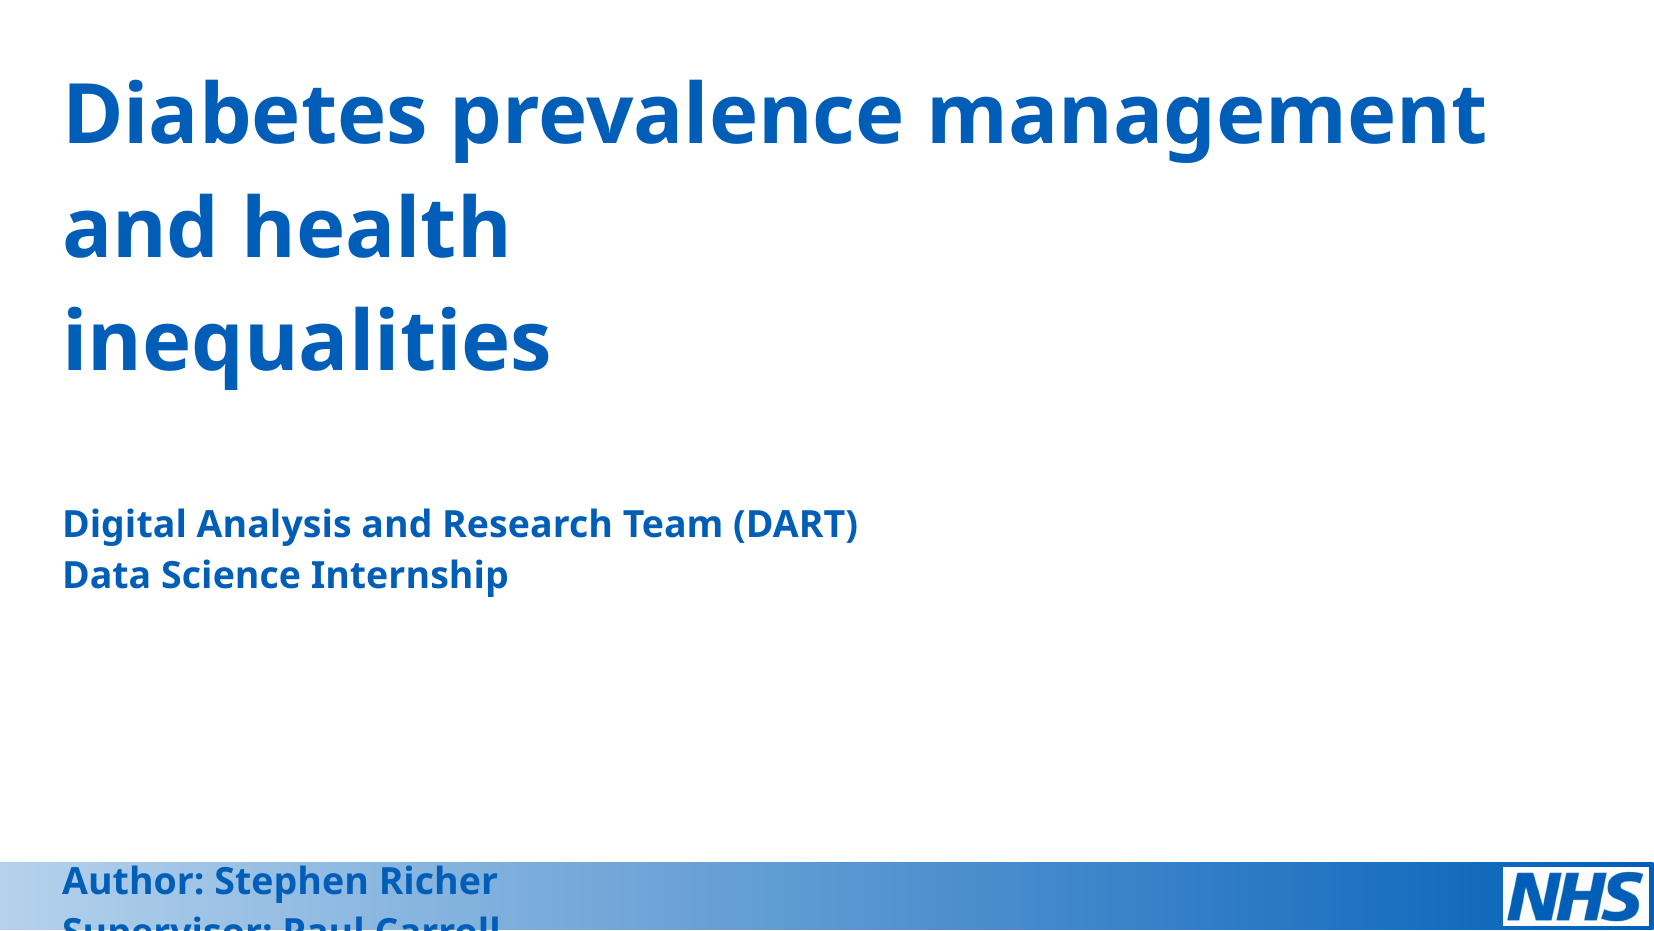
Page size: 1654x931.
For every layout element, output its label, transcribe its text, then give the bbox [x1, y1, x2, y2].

text_box [291, 923, 298, 930]
picture [1503, 867, 1649, 926]
text_box Diabetes prevalence management and health inequalities Digital Analysis and Research Team (DART) Data Science Internship Author: Stephen Richer Supervisor: Paul Carroll [47, 47, 1595, 832]
text_box [0, 862, 1654, 930]
